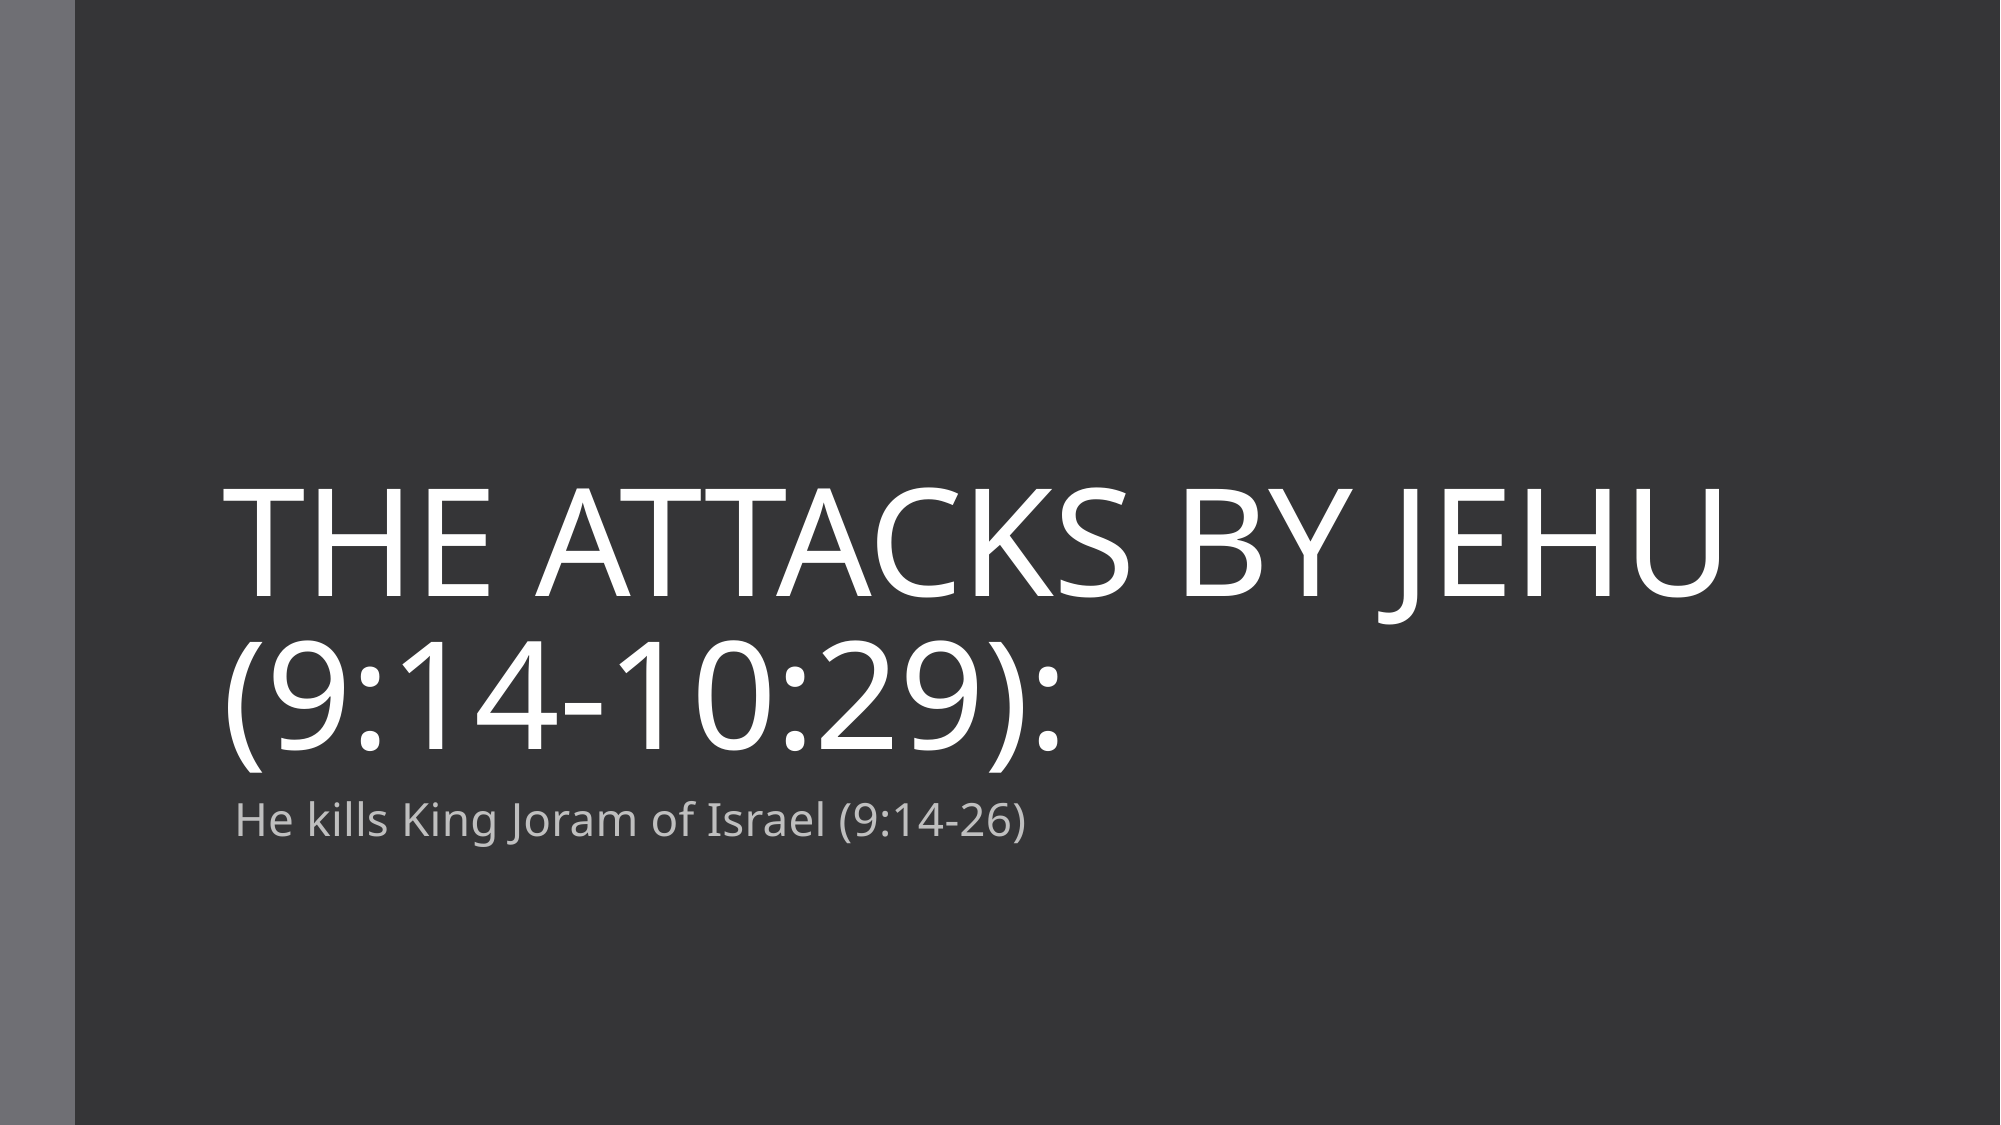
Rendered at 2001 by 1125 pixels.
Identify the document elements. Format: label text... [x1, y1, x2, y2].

subtitle He kills King Joram of Israel (9:14-26) [206, 787, 1752, 1066]
title THE ATTACKS BY JEHU (9:14-10:29): [206, 124, 1752, 787]
